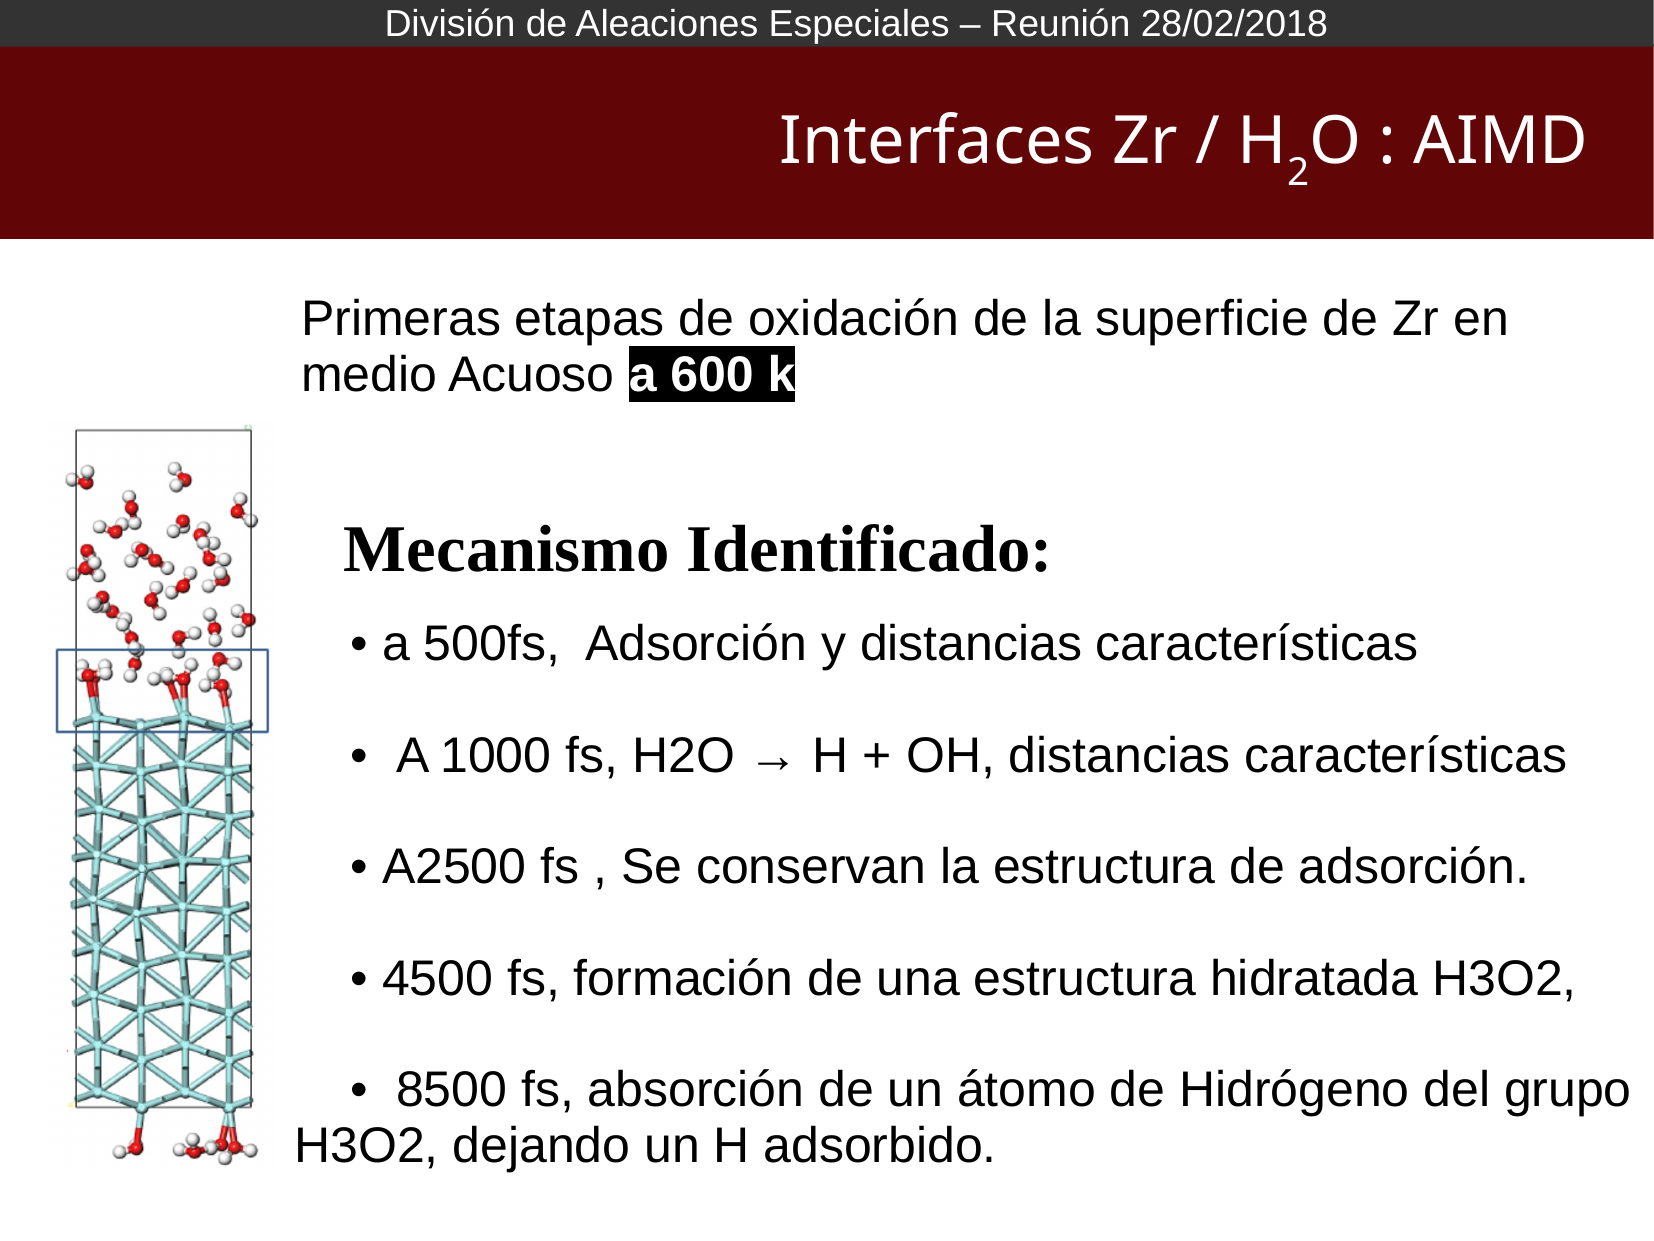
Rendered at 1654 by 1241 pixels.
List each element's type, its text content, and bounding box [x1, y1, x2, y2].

text_box • a 500fs, Adsorción y distancias características • A 1000 fs, H2O → H + OH, distancias características • A2500 fs , Se conservan la estructura de adsorción. • 4500 fs, formación de una estructura hidratada H3O2, • 8500 fs, absorción de un átomo de Hidrógeno del grupo H3O2, dejando un H adsorbido. [279, 607, 1654, 1181]
text_box Mecanismo Identificado: [343, 511, 1053, 586]
title Interfaces Zr / H2O : AIMD [35, 70, 1648, 218]
picture [48, 420, 276, 1167]
list Primeras etapas de oxidación de la superficie de Zr en medio Acuoso a 600 k [88, 290, 1577, 1010]
